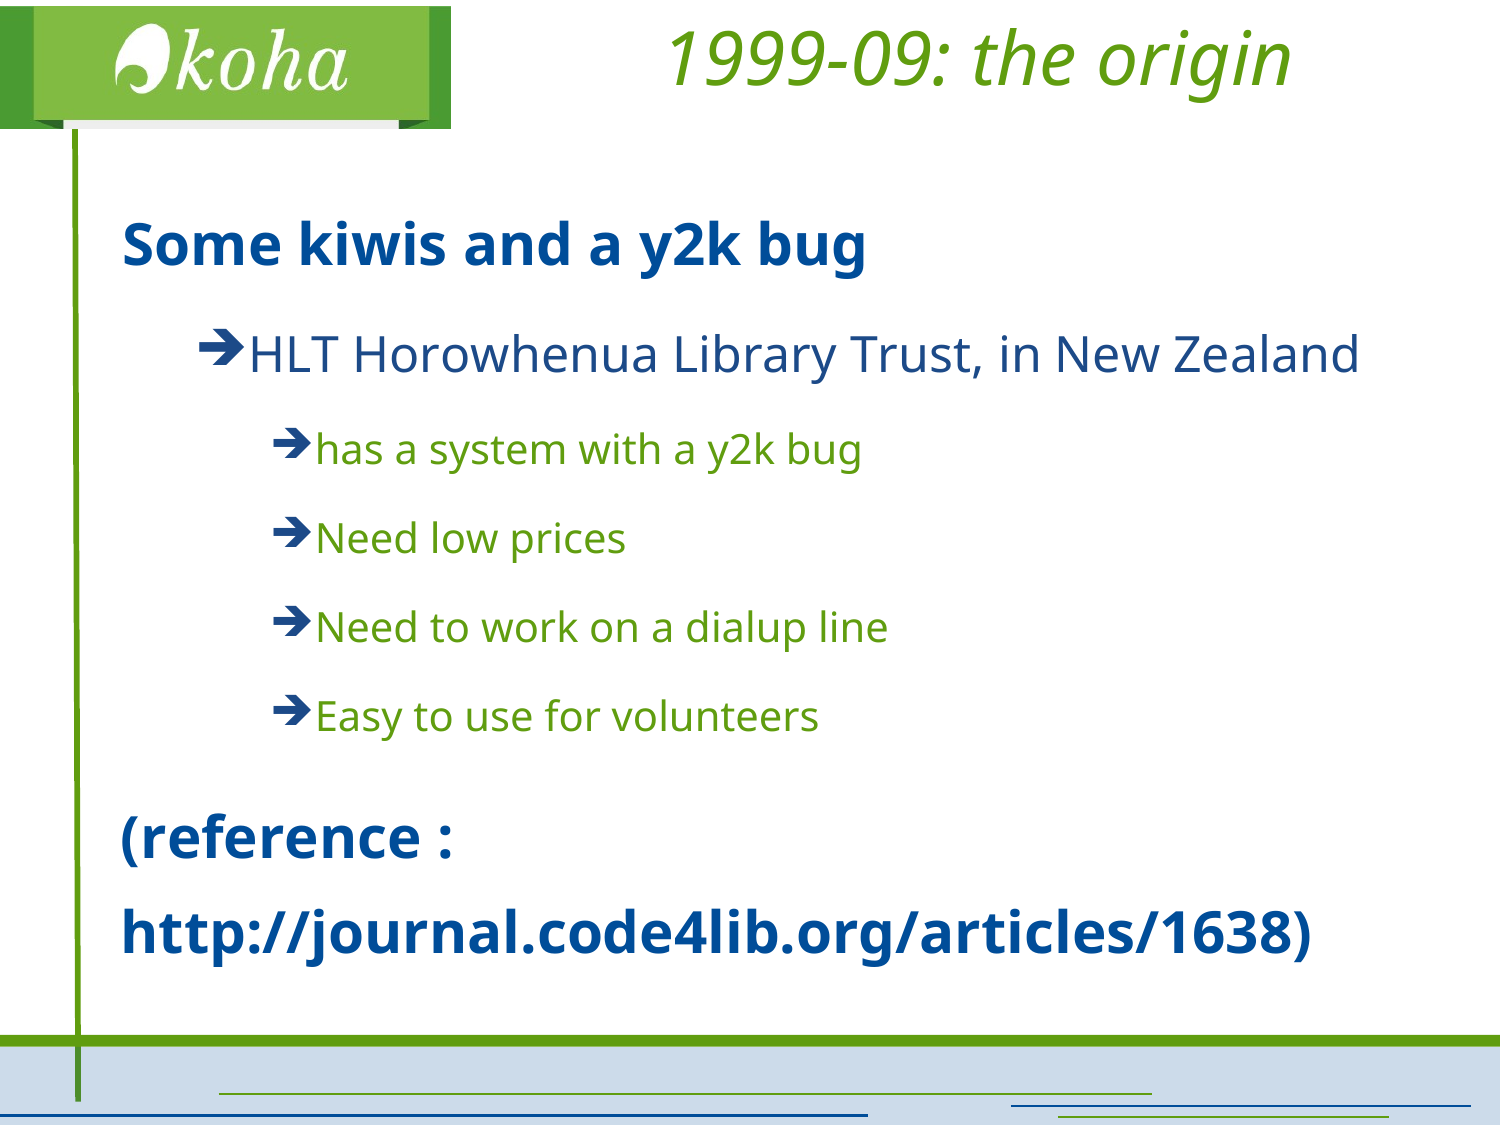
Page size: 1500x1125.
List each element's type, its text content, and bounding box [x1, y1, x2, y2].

picture [0, 0, 451, 129]
title 1999-09: the origin [450, 0, 1500, 113]
list Some kiwis and a y2k bug HLT Horowhenua Library Trust, in New Zealand has a system with a y2k bug Need low prices Need to work on a dialup line Easy to use for volunteers (reference : http://journal.code4lib.org/articles/1638) [118, 187, 1463, 971]
